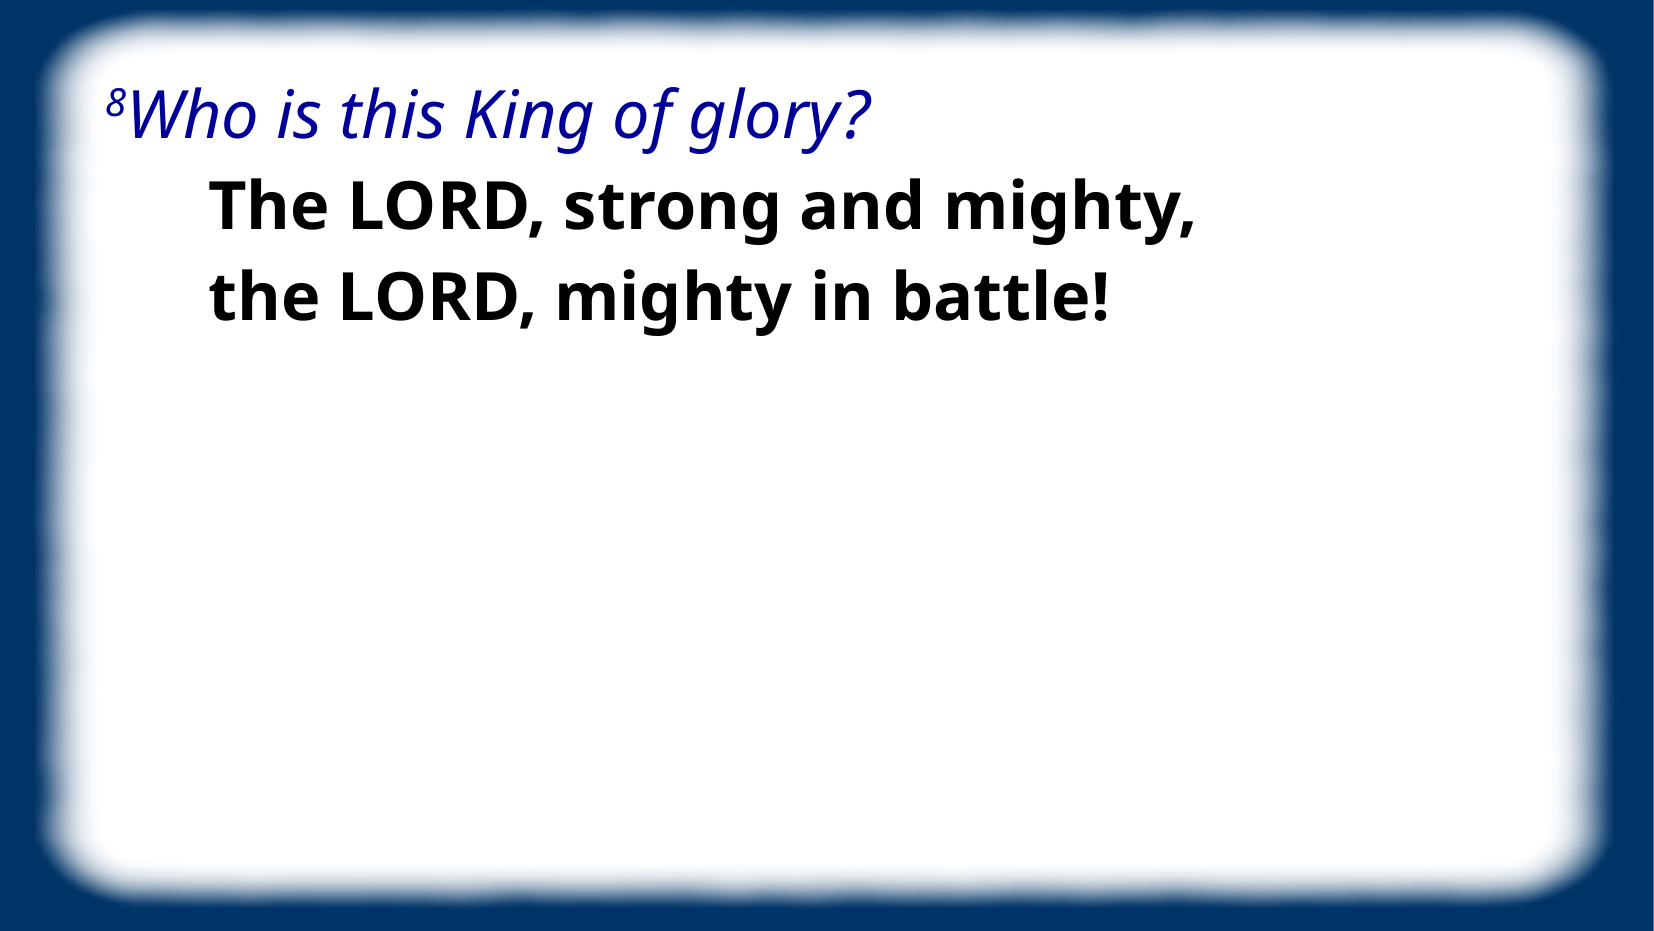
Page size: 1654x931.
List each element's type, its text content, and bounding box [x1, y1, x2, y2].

text_box 8Who is this King of glory? The LORD, strong and mighty, the LORD, mighty in battle! [90, 60, 1561, 342]
picture [0, 0, 1654, 931]
